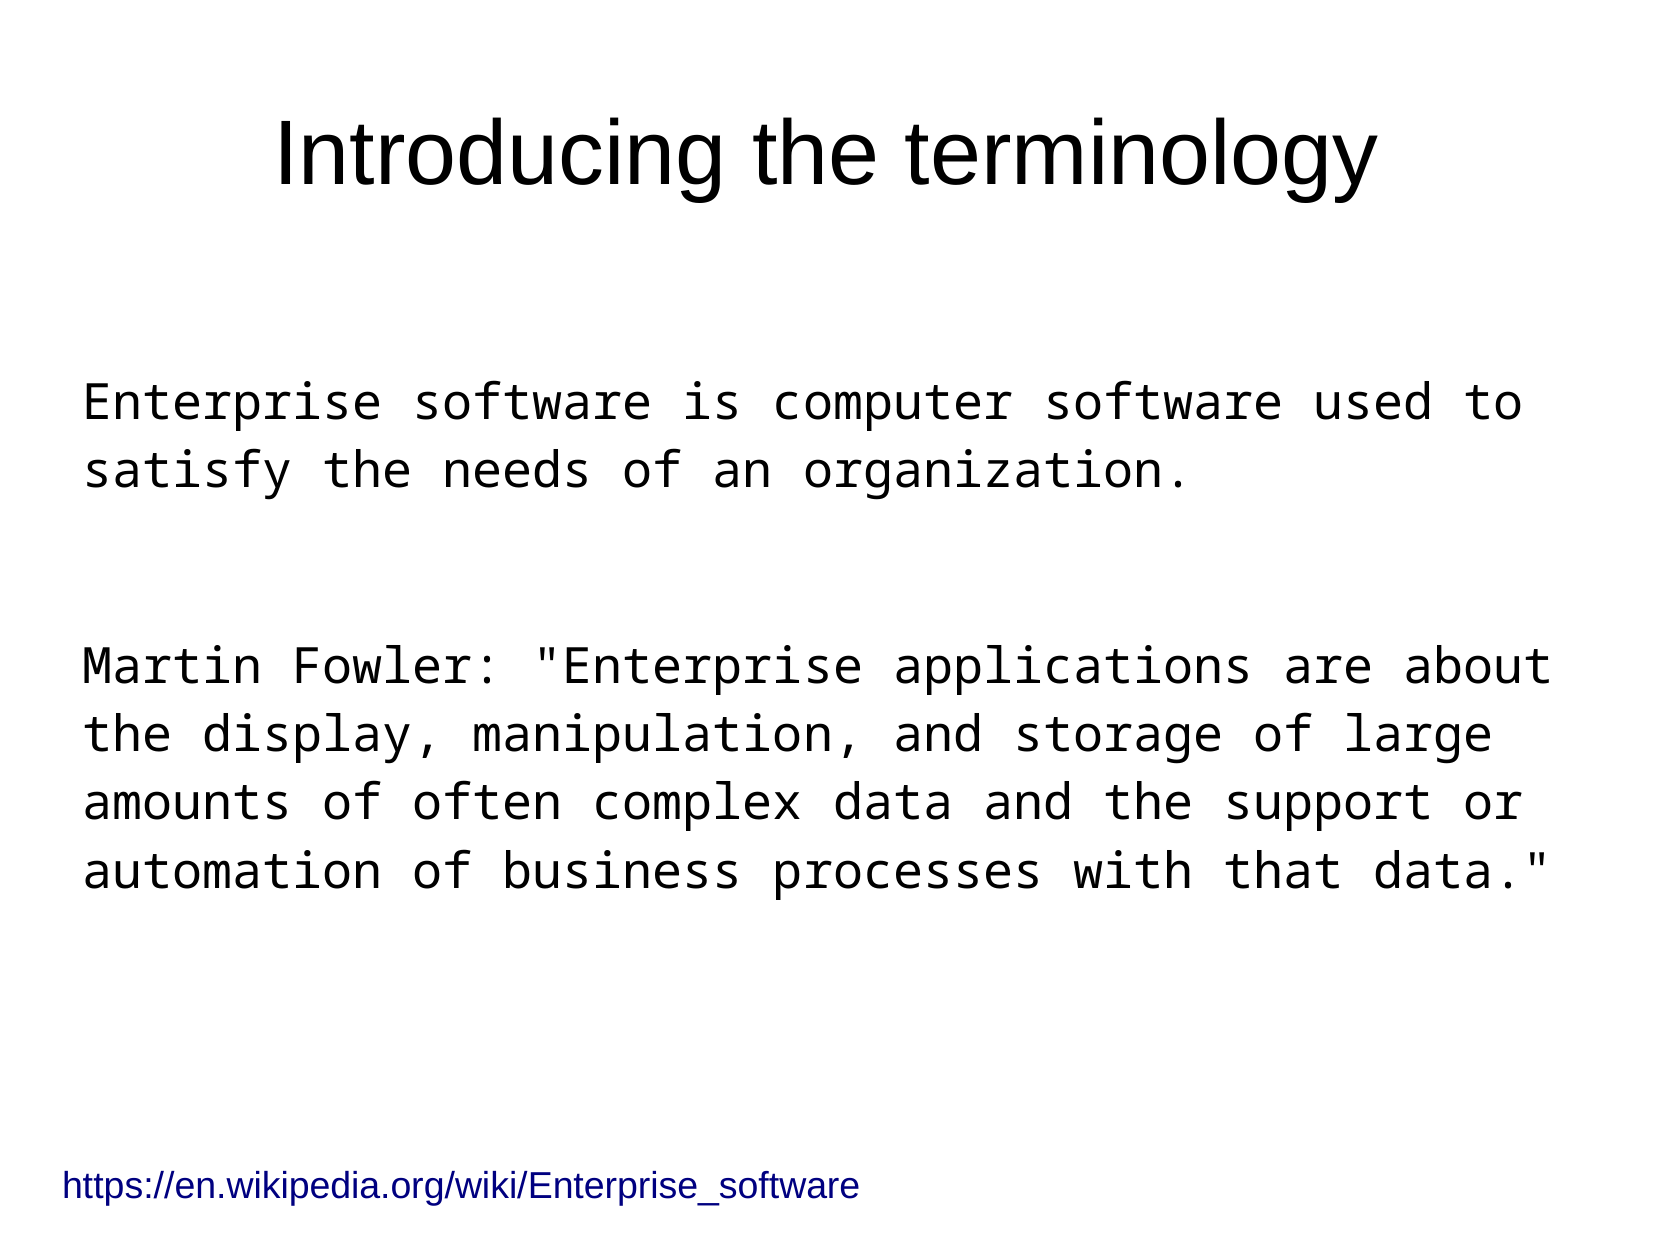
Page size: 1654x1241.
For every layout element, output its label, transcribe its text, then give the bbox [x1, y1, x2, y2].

title Introducing the terminology [82, 49, 1571, 257]
text_box https://en.wikipedia.org/wiki/Enterprise_software [47, 1157, 1092, 1215]
list Enterprise software is computer software used to satisfy the needs of an organization. Martin Fowler: "Enterprise applications are about the display, manipulation, and storage of large amounts of often complex data and the support or automation of business processes with that data." [82, 366, 1571, 1010]
